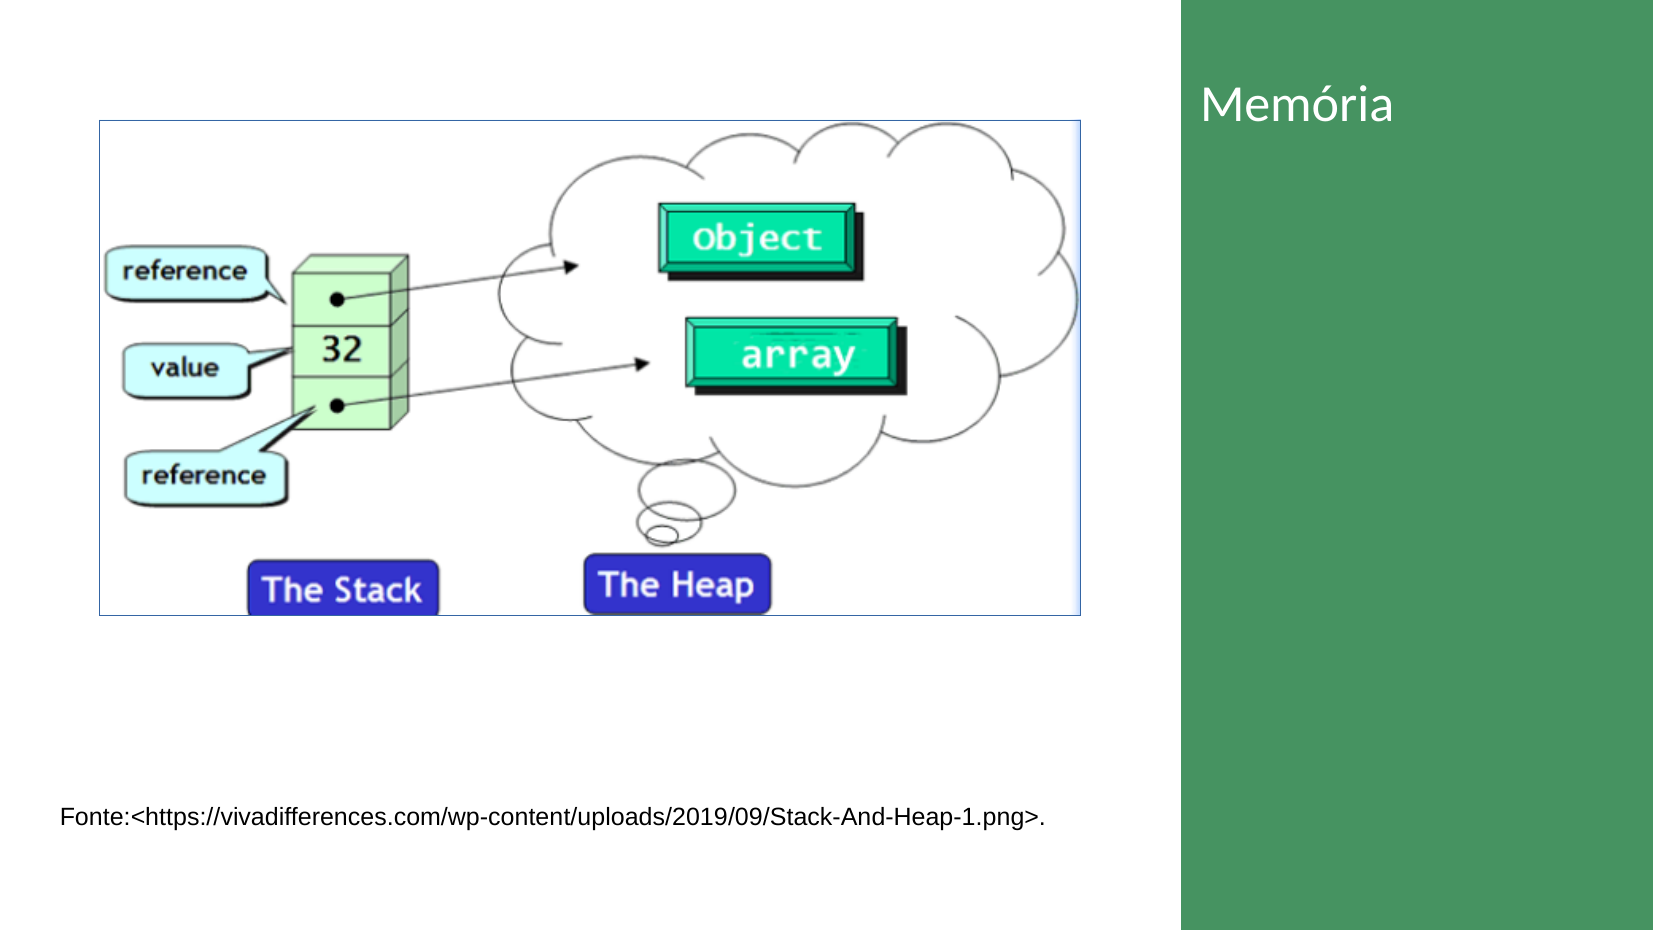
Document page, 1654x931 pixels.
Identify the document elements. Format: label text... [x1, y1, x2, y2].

text_box Fonte:<https://vivadifferences.com/wp-content/uploads/2019/09/Stack-And-Heap-1.png>. [45, 795, 1141, 866]
title Memória [1200, 30, 1621, 136]
picture [99, 119, 1081, 616]
